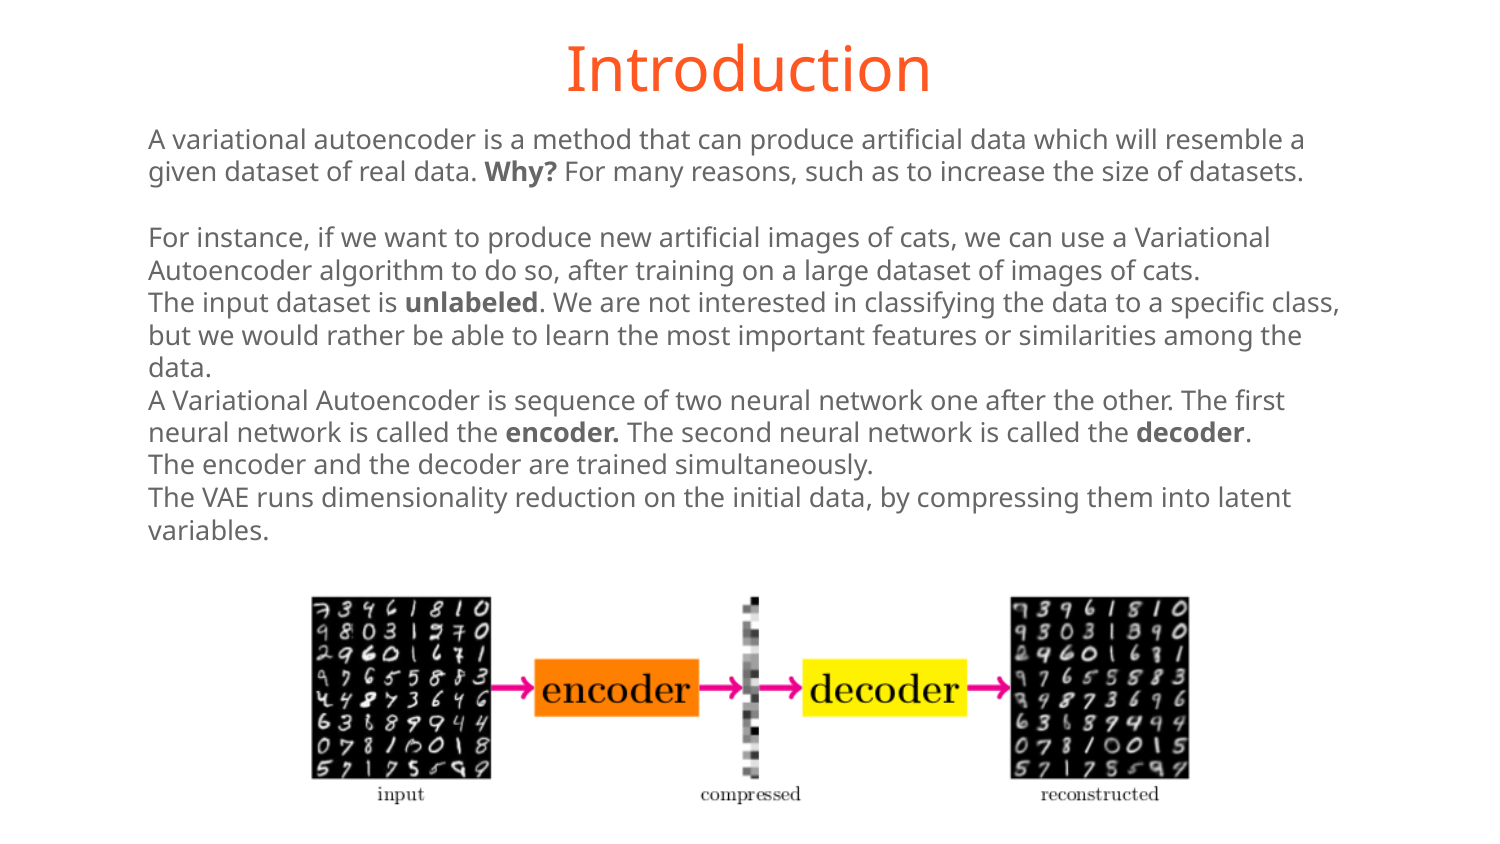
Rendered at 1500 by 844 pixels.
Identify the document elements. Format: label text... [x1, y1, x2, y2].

picture [296, 557, 1204, 820]
title Introduction [119, 14, 1381, 103]
list A variational autoencoder is a method that can produce artificial data which will resemble a given dataset of real data. Why? For many reasons, such as to increase the size of datasets. For instance, if we want to produce new artificial images of cats, we can use a Variational Autoencoder algorithm to do so, after training on a large dataset of images of cats. The input dataset is unlabeled. We are not interested in classifying the data to a specific class, but we would rather be able to learn the most important features or similarities among the data. A Variational Autoencoder is sequence of two neural network one after the other. The first neural network is called the encoder. The second neural network is called the decoder. The encoder and the decoder are trained simultaneously. The VAE runs dimensionality reduction on the initial data, by compressing them into latent variables. [133, 107, 1367, 541]
